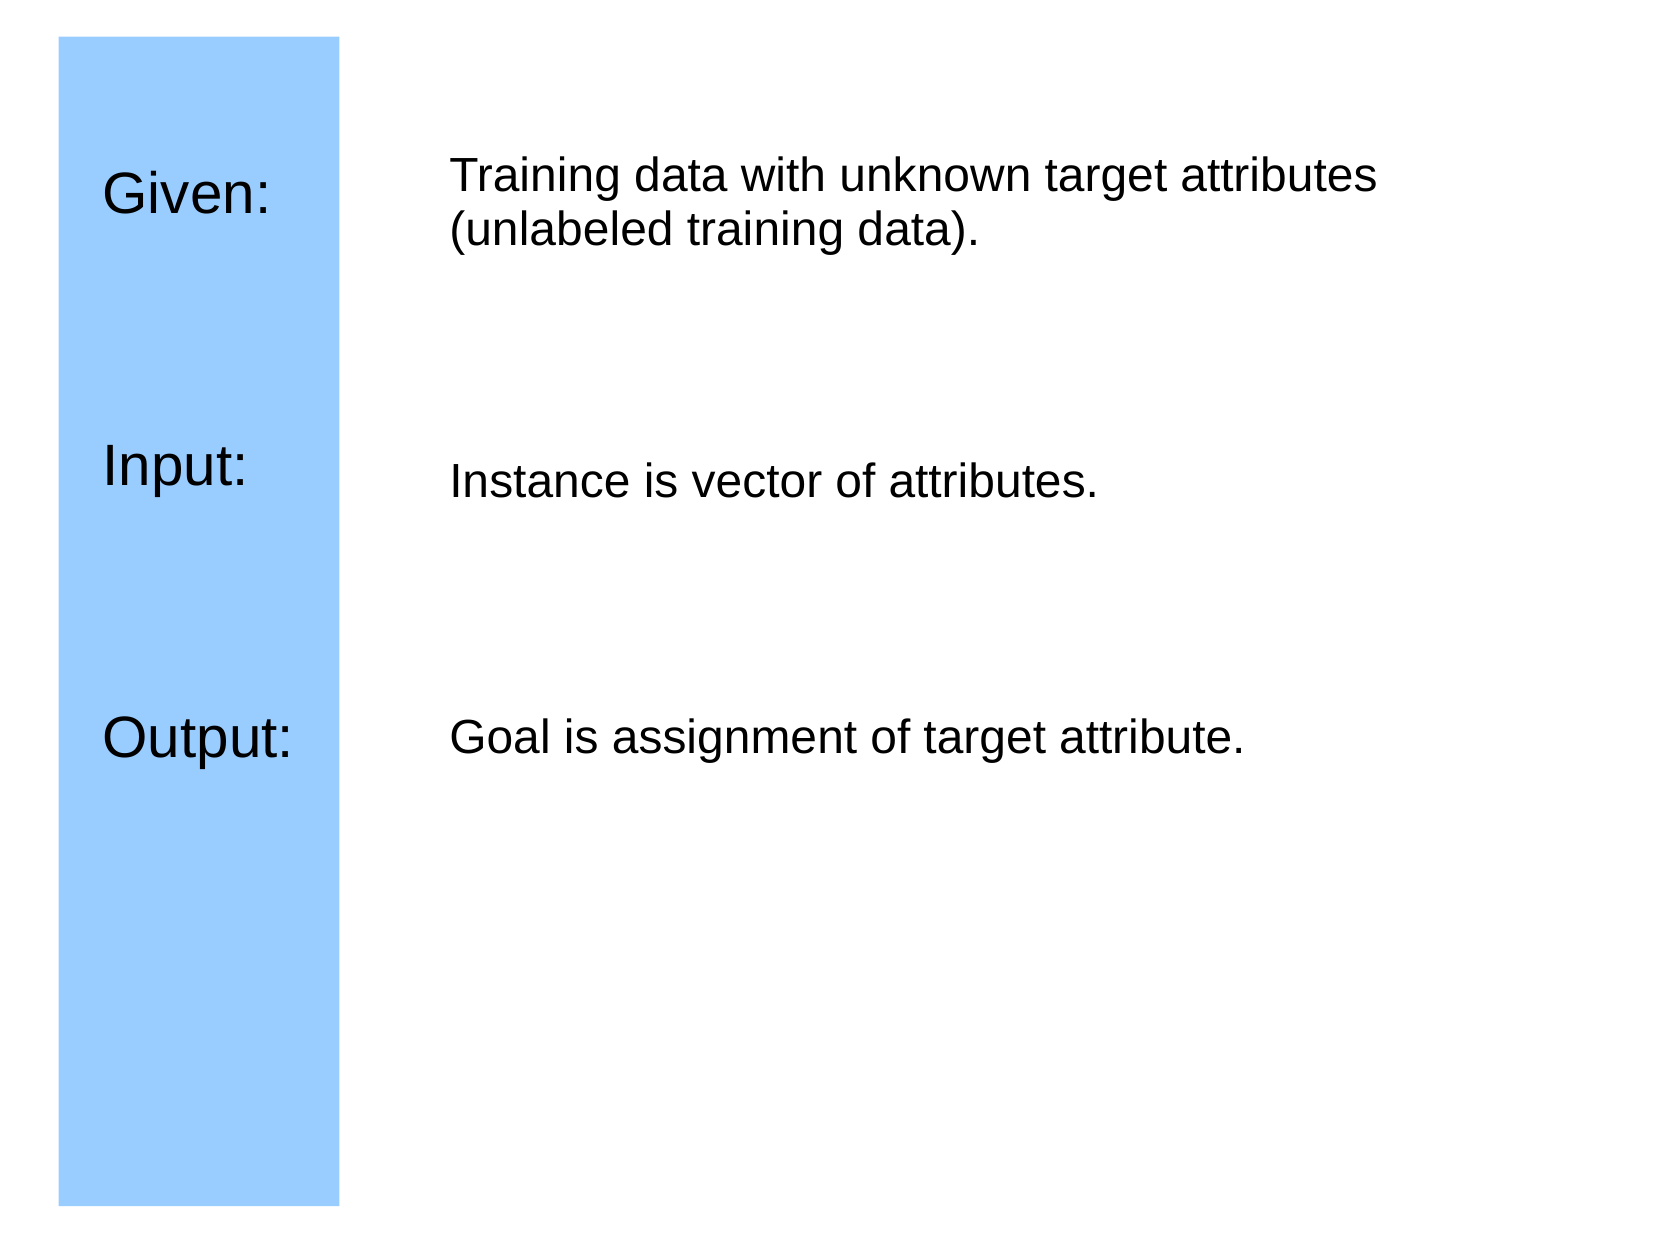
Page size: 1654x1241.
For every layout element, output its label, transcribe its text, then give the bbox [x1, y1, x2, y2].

text_box Given: [87, 153, 303, 234]
text_box Output: [87, 697, 326, 777]
text_box Input: [87, 425, 281, 506]
text_box Instance is vector of attributes. [434, 446, 1115, 516]
text_box [58, 36, 340, 1207]
text_box Training data with unknown target attributes (unlabeled training data). [434, 140, 1395, 263]
text_box Goal is assignment of target attribute. [434, 702, 1263, 772]
